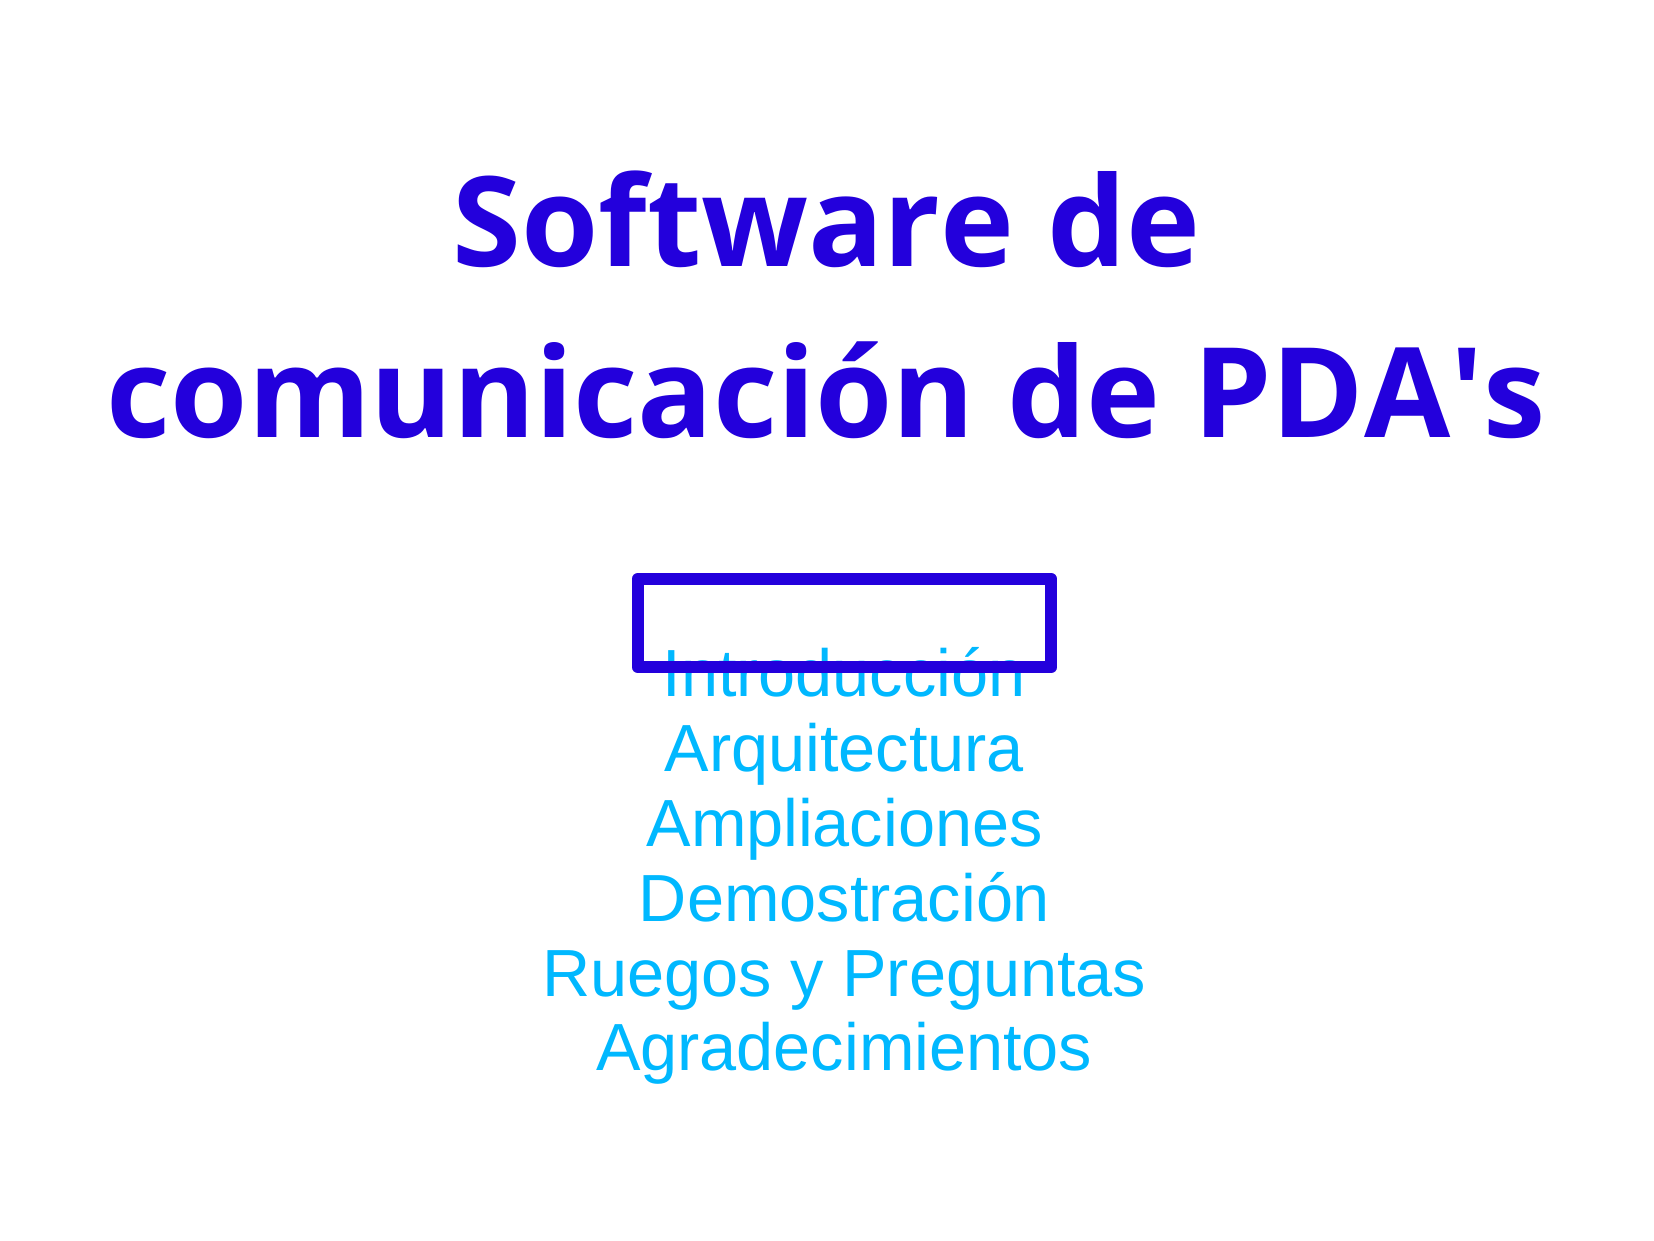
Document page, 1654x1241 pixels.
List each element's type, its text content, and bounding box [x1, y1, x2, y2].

title Software de comunicación de PDA's [82, 150, 1571, 457]
subtitle Introducción Arquitectura Ampliaciones Demostración Ruegos y Preguntas Agradecimientos [82, 562, 1571, 1159]
